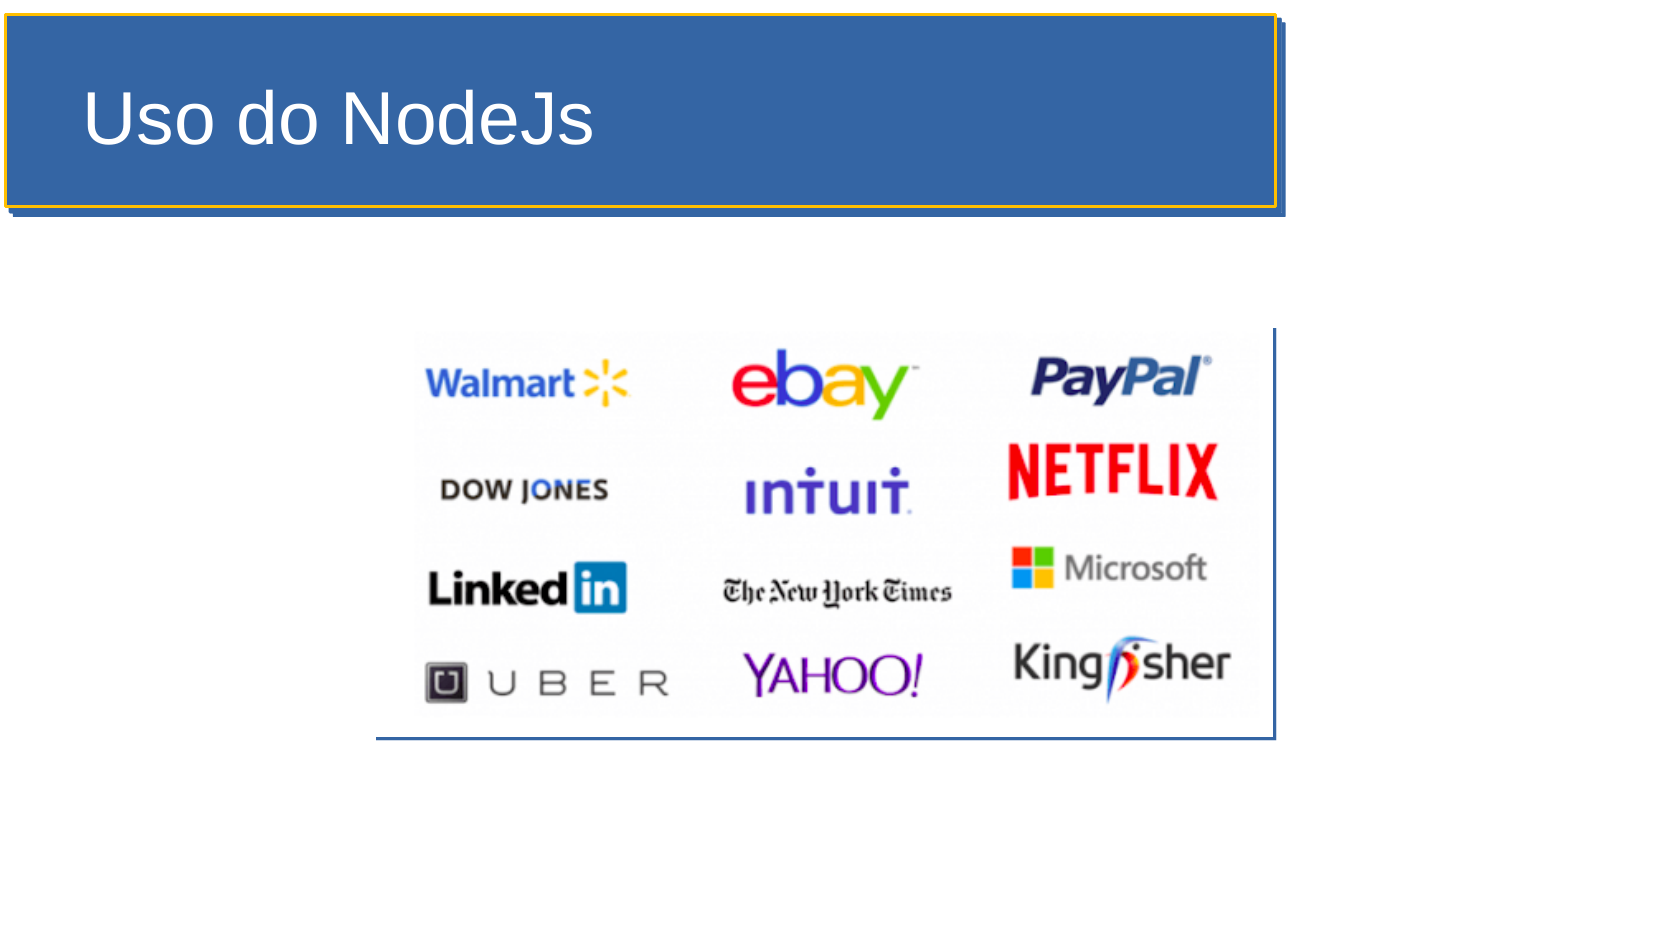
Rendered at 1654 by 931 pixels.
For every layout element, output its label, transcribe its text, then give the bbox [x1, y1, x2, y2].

picture [372, 324, 1273, 737]
title Uso do NodeJs [82, 44, 1235, 192]
